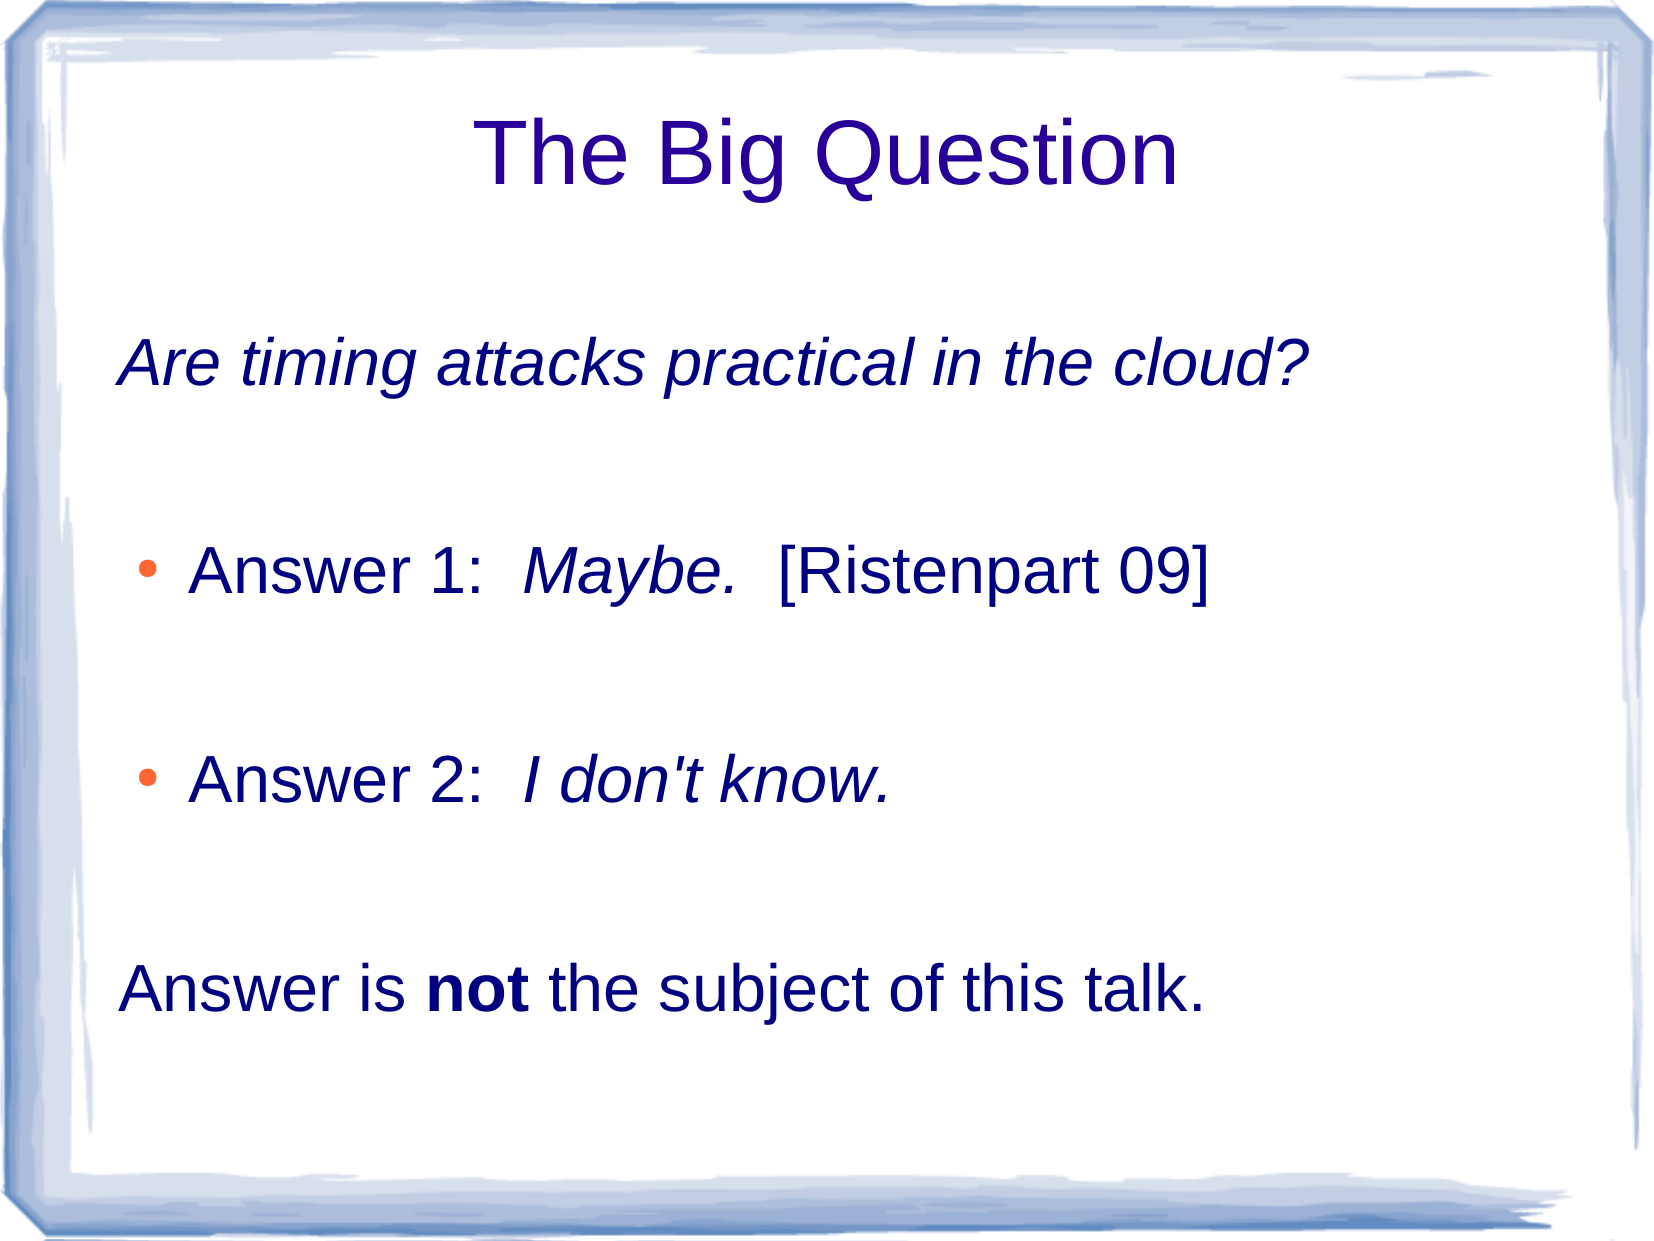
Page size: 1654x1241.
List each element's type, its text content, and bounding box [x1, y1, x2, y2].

list Are timing attacks practical in the cloud? Answer 1: Maybe. [Ristenpart 09] Answer 2: I don't know. Answer is not the subject of this talk. [118, 324, 1571, 1024]
title The Big Question [82, 56, 1571, 250]
picture [0, 0, 1654, 1241]
